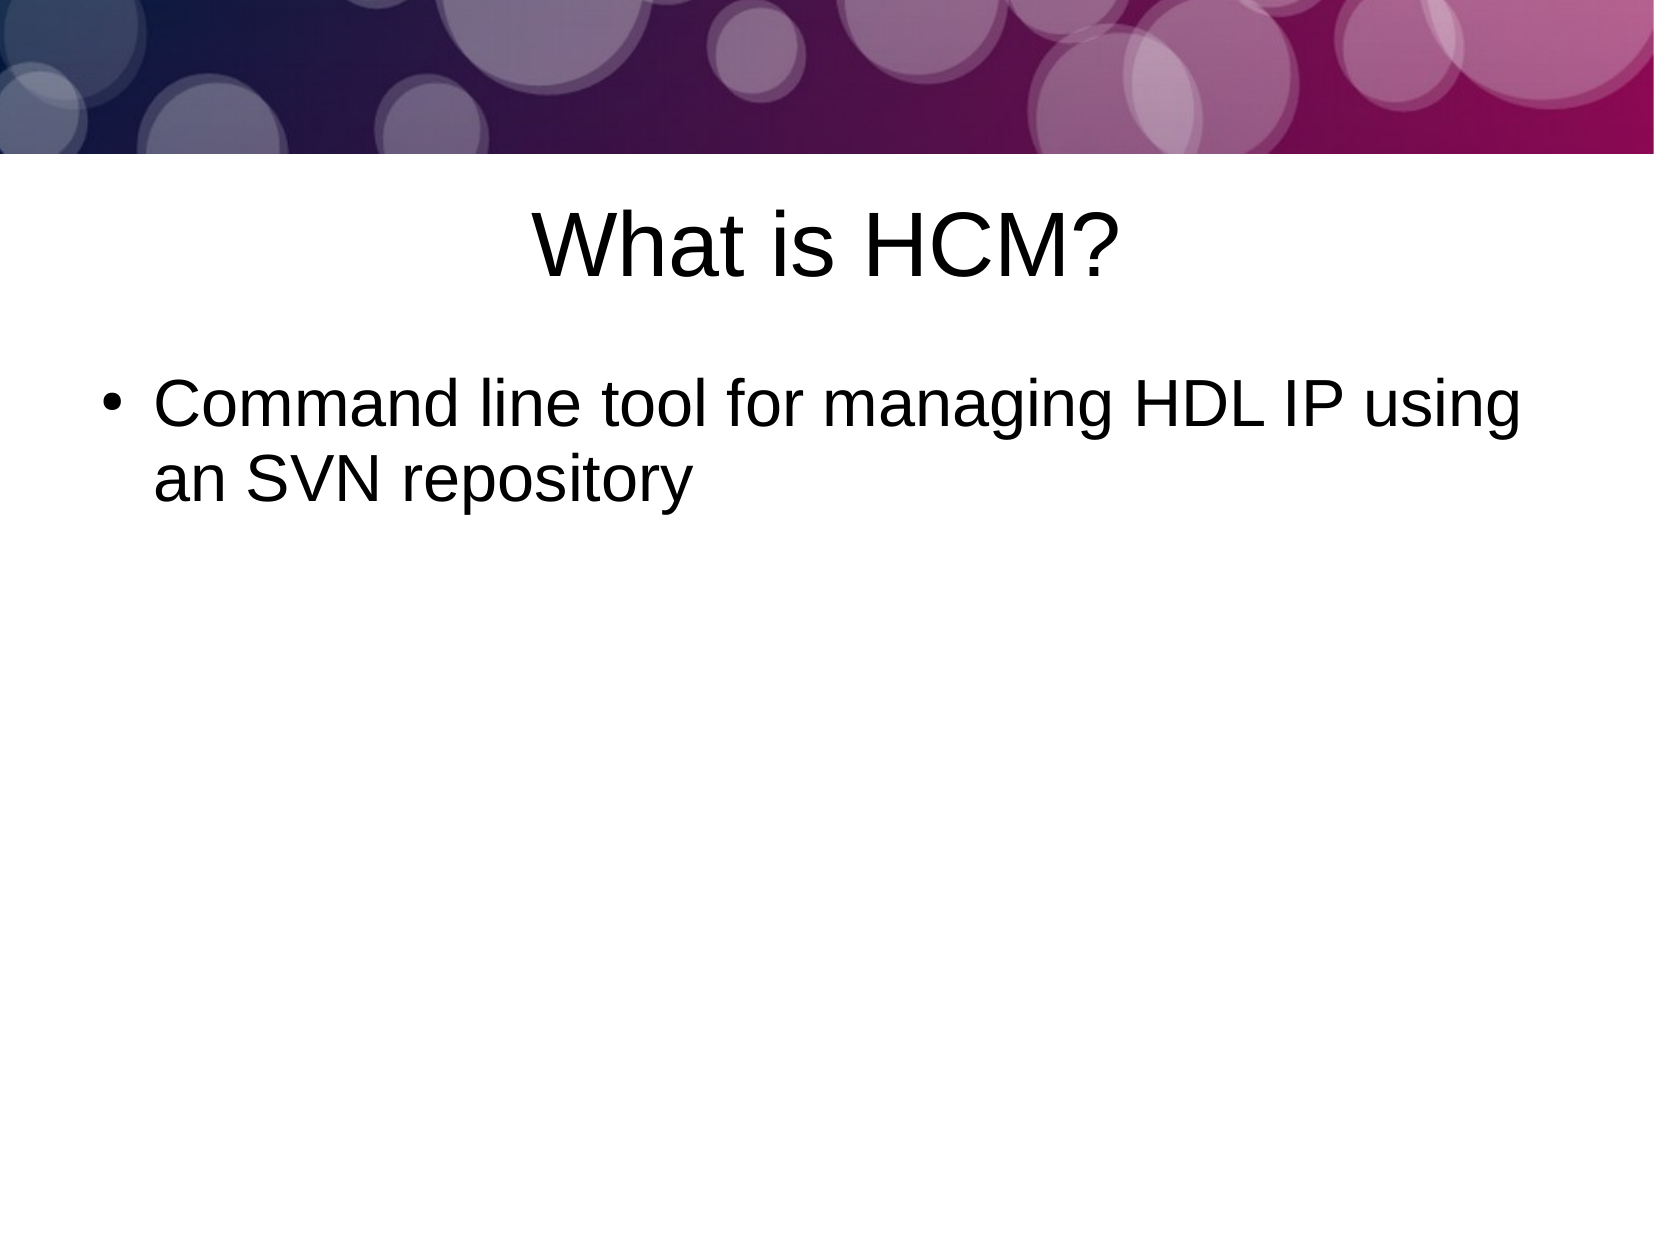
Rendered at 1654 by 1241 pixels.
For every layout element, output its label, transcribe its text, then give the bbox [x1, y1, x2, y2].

title What is HCM? [82, 159, 1571, 331]
list Command line tool for managing HDL IP using an SVN repository [82, 366, 1571, 1087]
picture [0, 0, 1654, 154]
